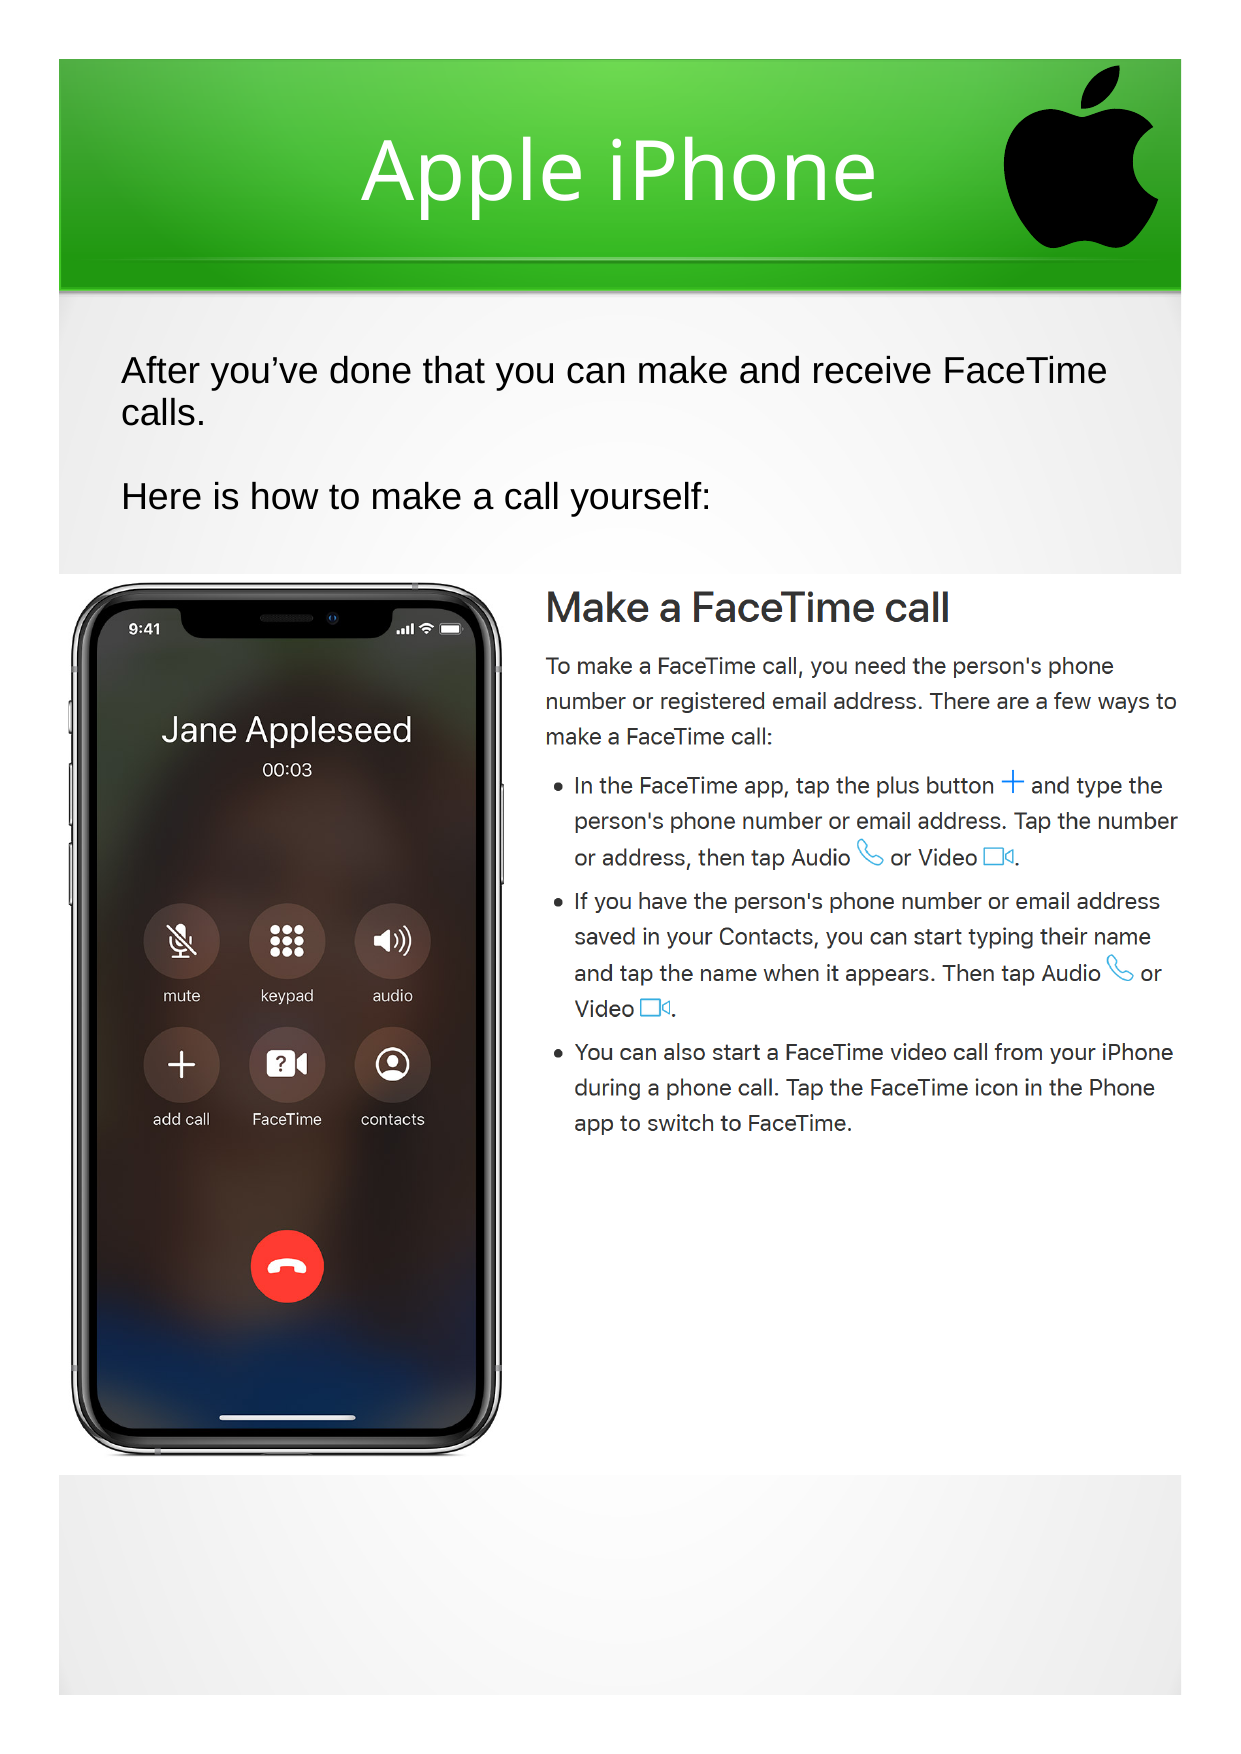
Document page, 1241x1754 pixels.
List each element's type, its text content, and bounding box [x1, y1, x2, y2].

picture [51, 59, 1188, 1695]
text_box After you’ve done that you can make and receive FaceTime calls. Here is how to make a call yourself: [106, 342, 1134, 574]
title Apple iPhone [115, 74, 1125, 262]
